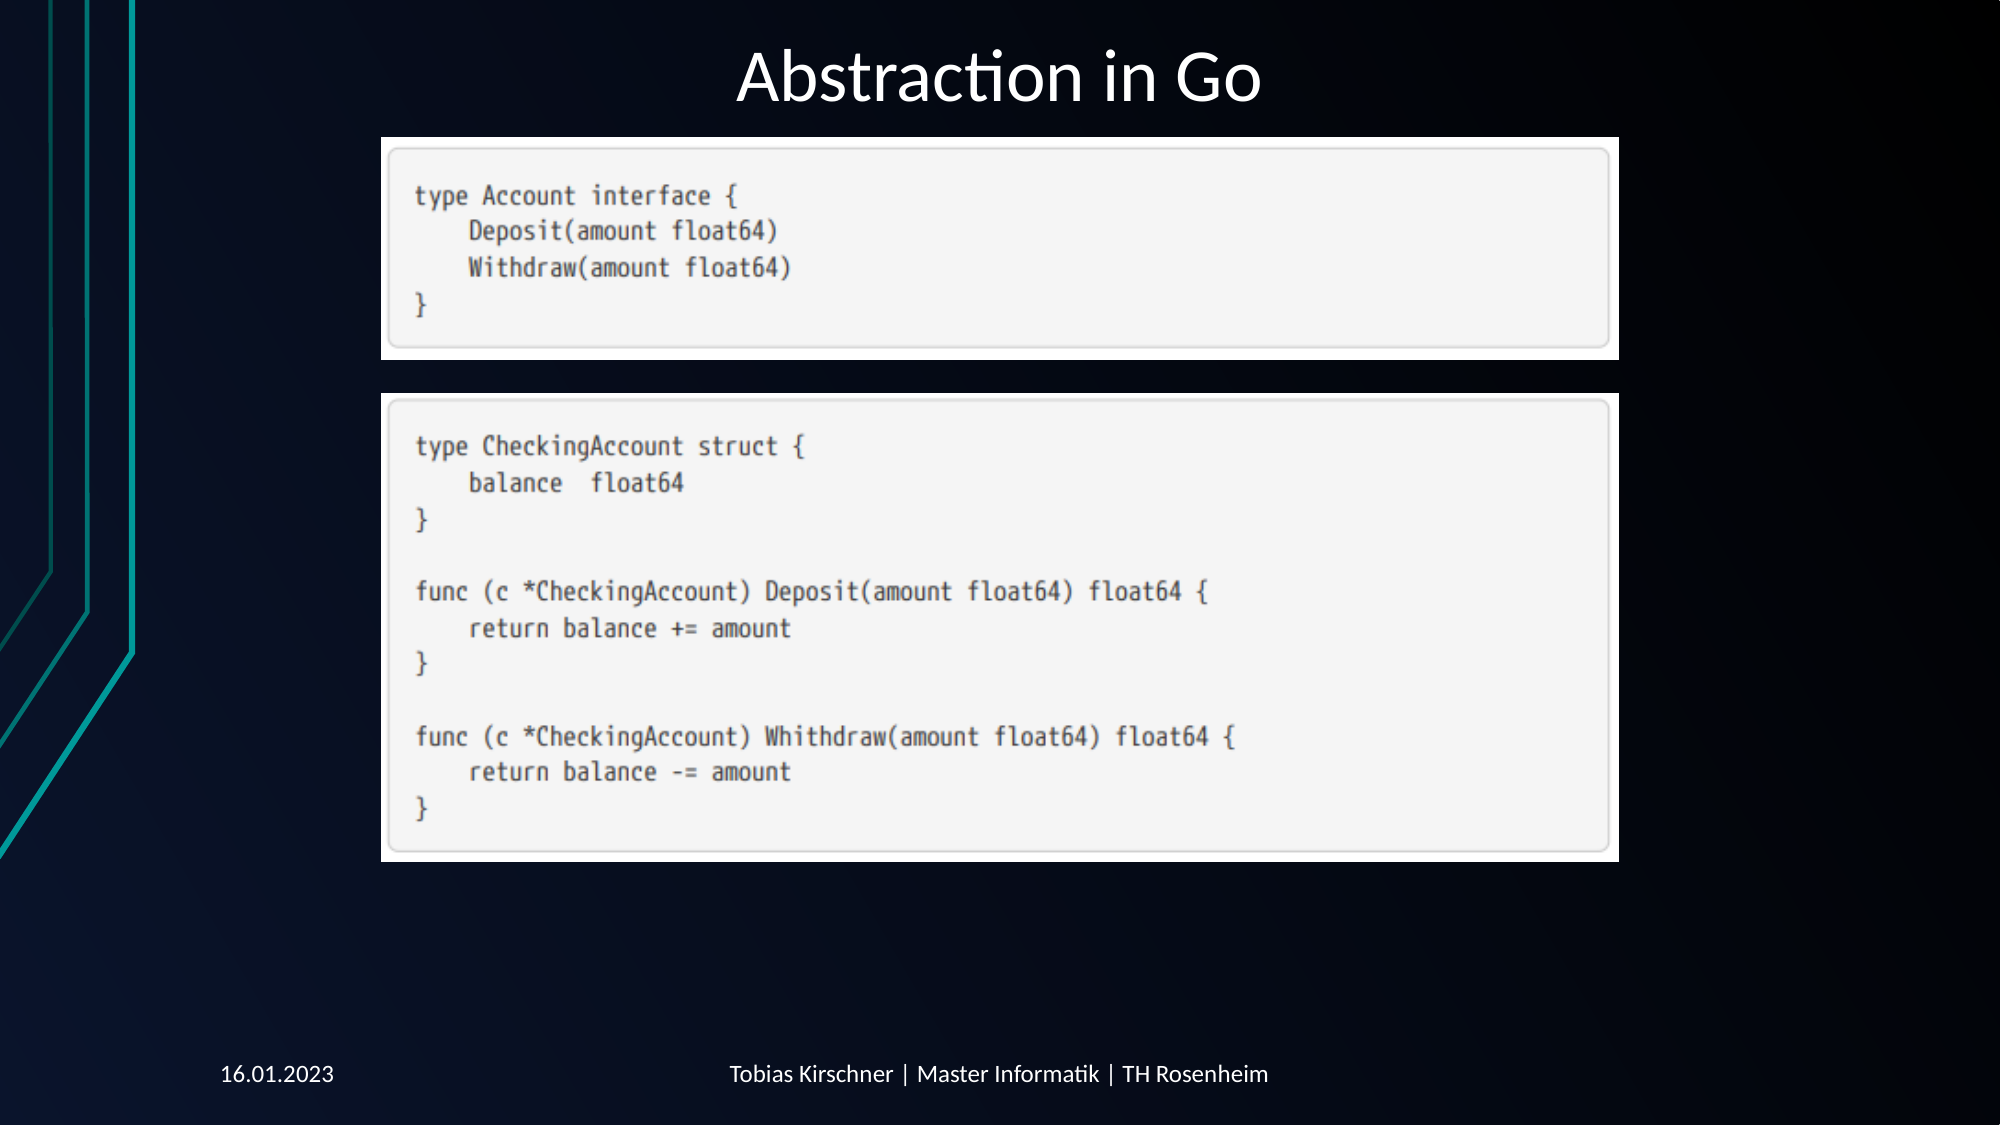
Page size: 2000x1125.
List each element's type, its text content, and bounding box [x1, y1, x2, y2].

picture [381, 393, 1619, 862]
picture [381, 137, 1619, 360]
text_box Tobias Kirschner | Master Informatik | TH Rosenheim [566, 1042, 1433, 1103]
title Abstraction in Go [149, 10, 1850, 128]
text_box 16.01.2023 [199, 1042, 566, 1103]
